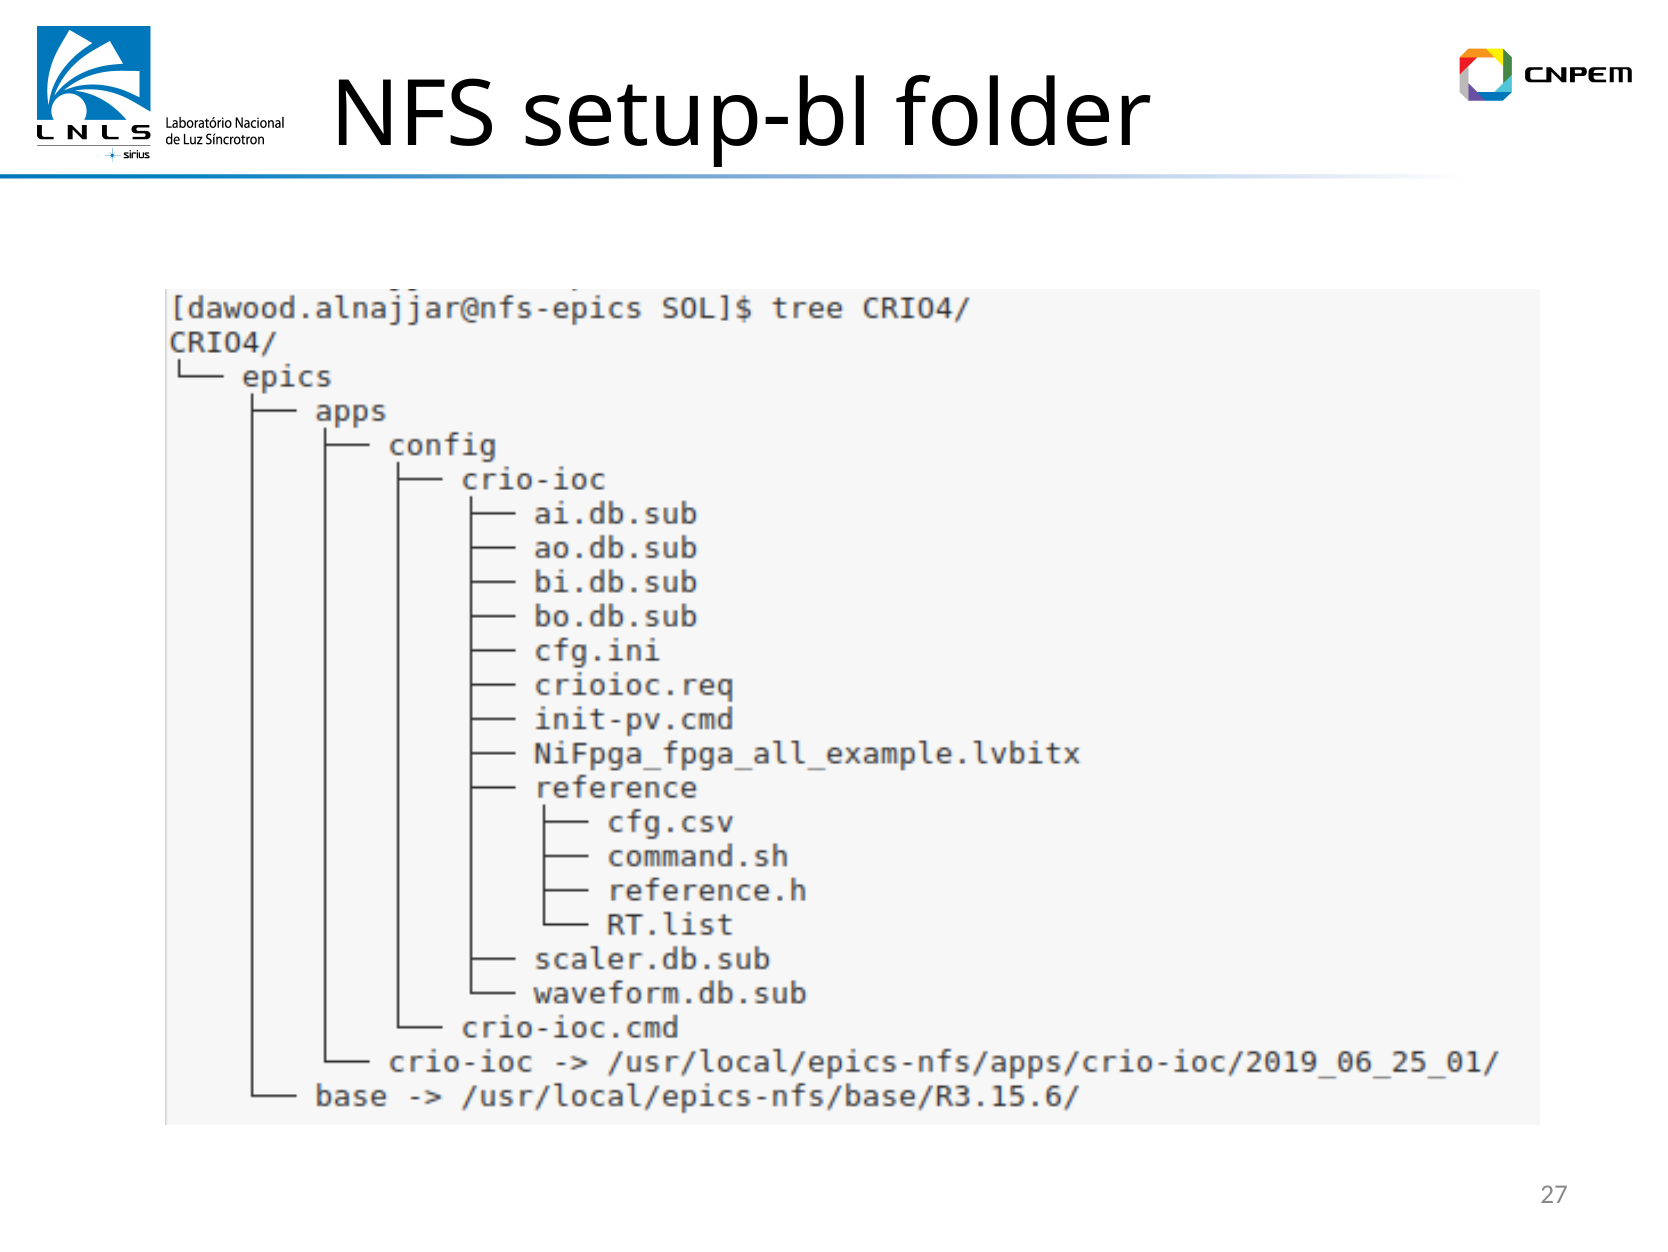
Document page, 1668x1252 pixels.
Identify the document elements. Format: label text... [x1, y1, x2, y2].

picture [0, 0, 1668, 1251]
text_box NFS setup-bl folder [330, 0, 1516, 271]
